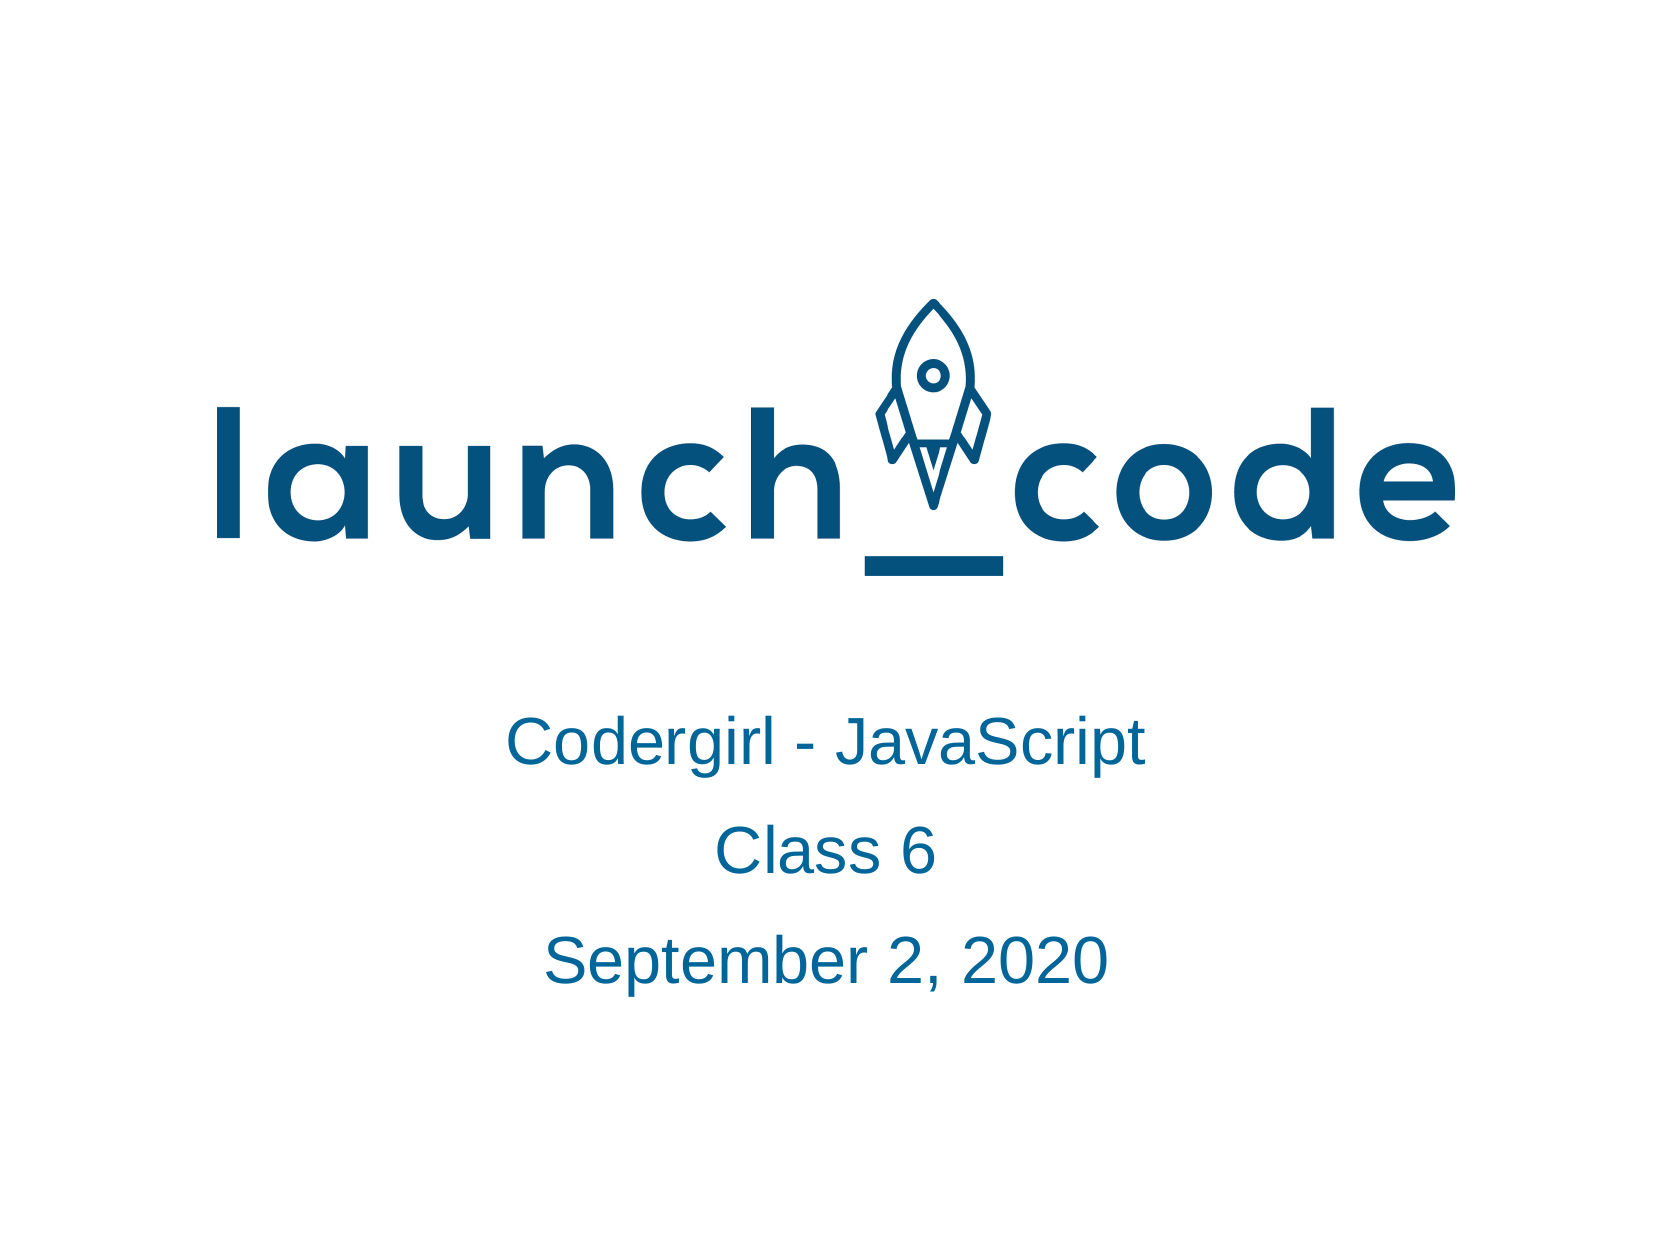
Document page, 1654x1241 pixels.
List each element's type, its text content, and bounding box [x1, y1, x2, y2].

subtitle Codergirl - JavaScript Class 6 September 2, 2020 [82, 290, 1571, 1186]
picture [217, 300, 1455, 576]
